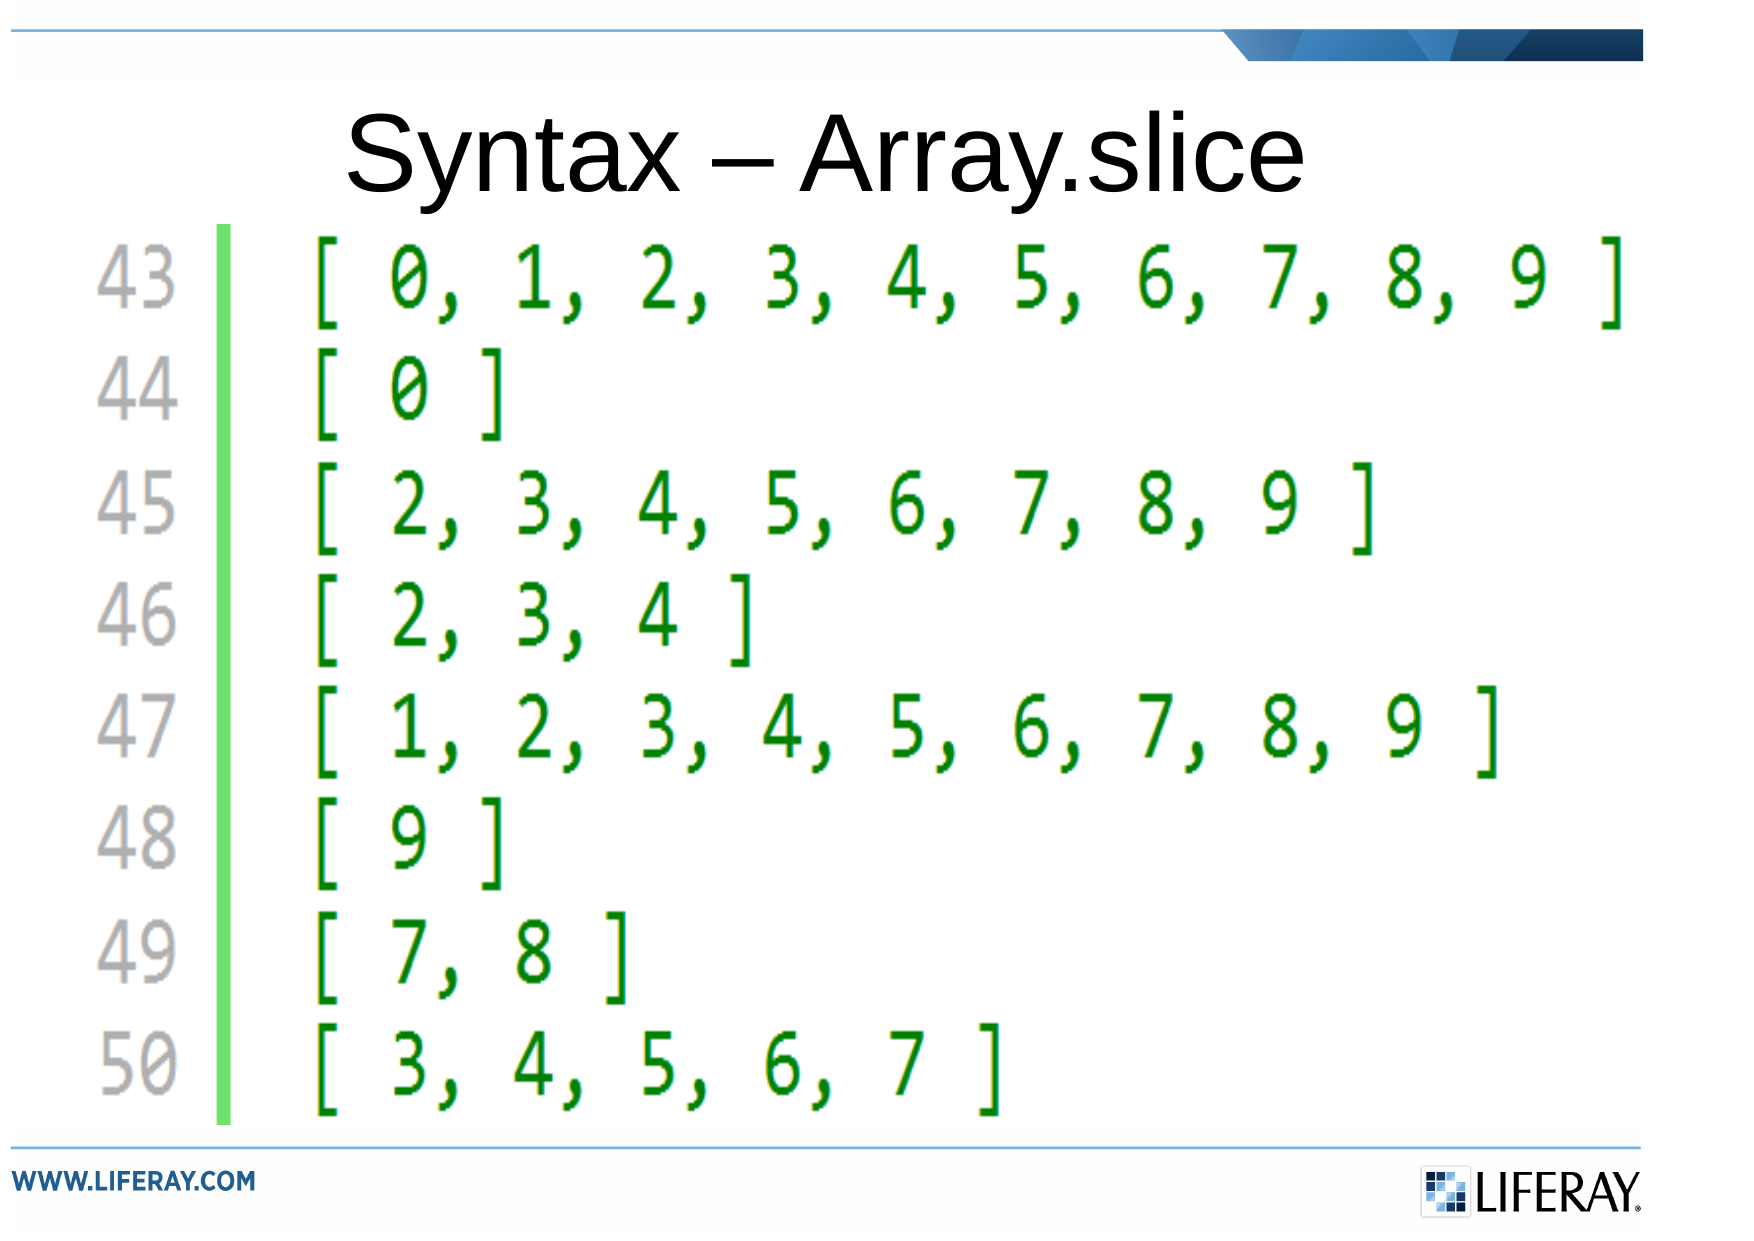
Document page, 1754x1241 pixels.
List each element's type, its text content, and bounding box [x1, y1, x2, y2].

picture [11, 0, 1644, 84]
picture [9, 224, 1651, 1234]
title Syntax – Array.slice [82, 49, 1571, 224]
